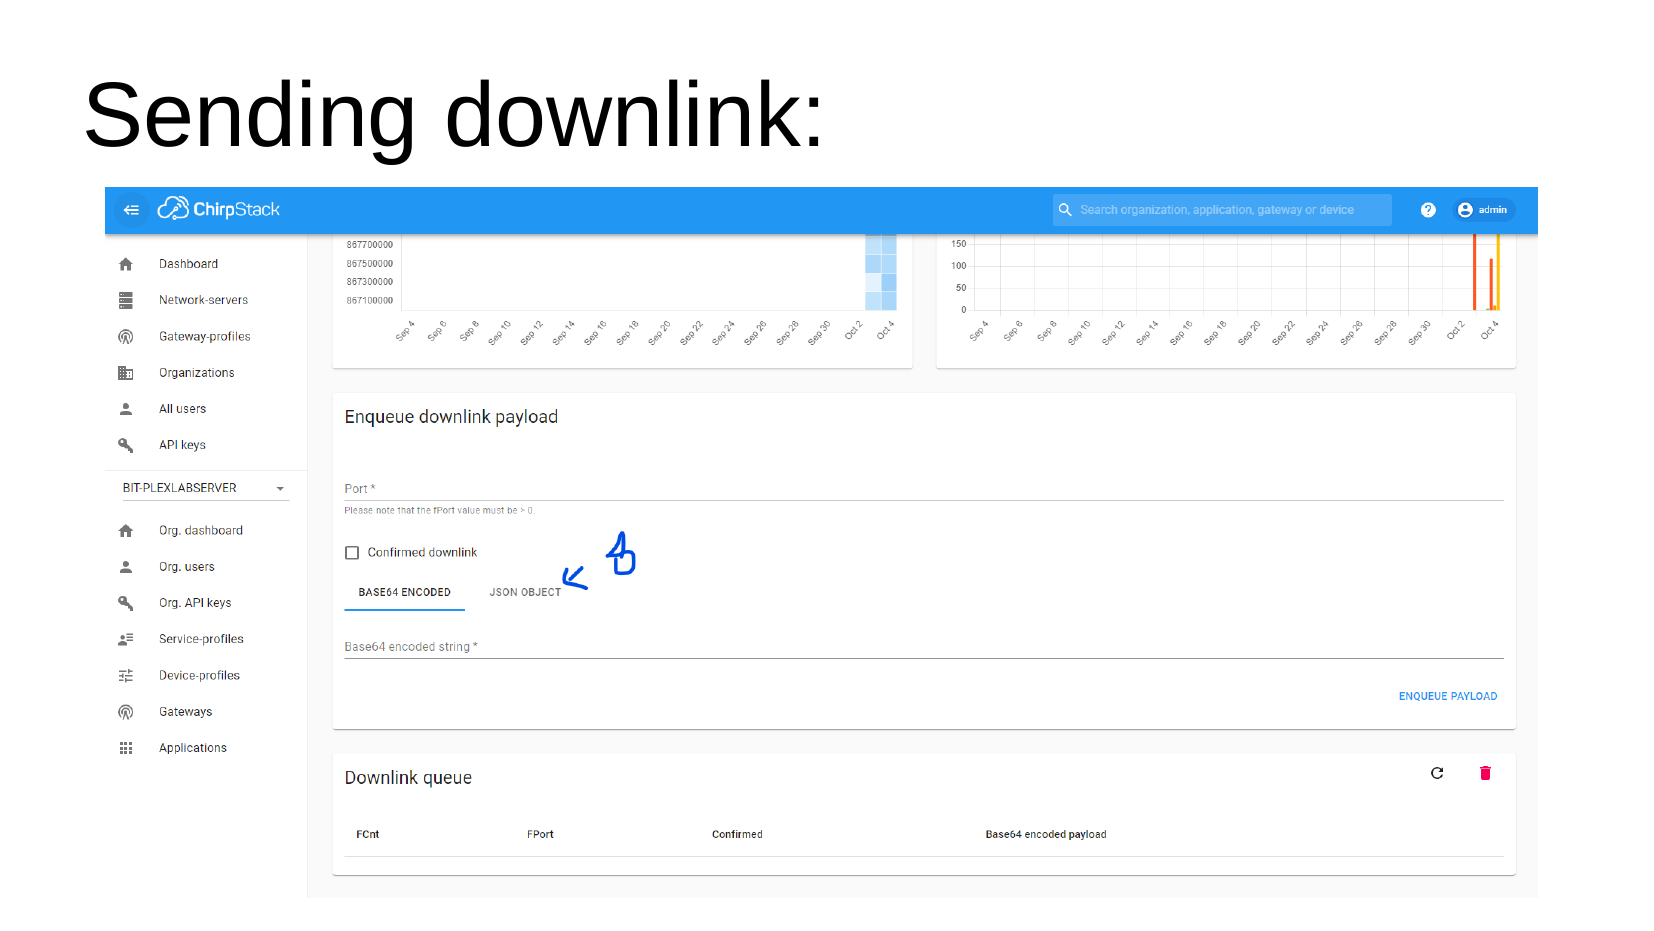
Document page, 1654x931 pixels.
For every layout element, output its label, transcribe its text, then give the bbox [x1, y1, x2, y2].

picture [105, 187, 1538, 898]
title Sending downlink: [82, 37, 1571, 193]
